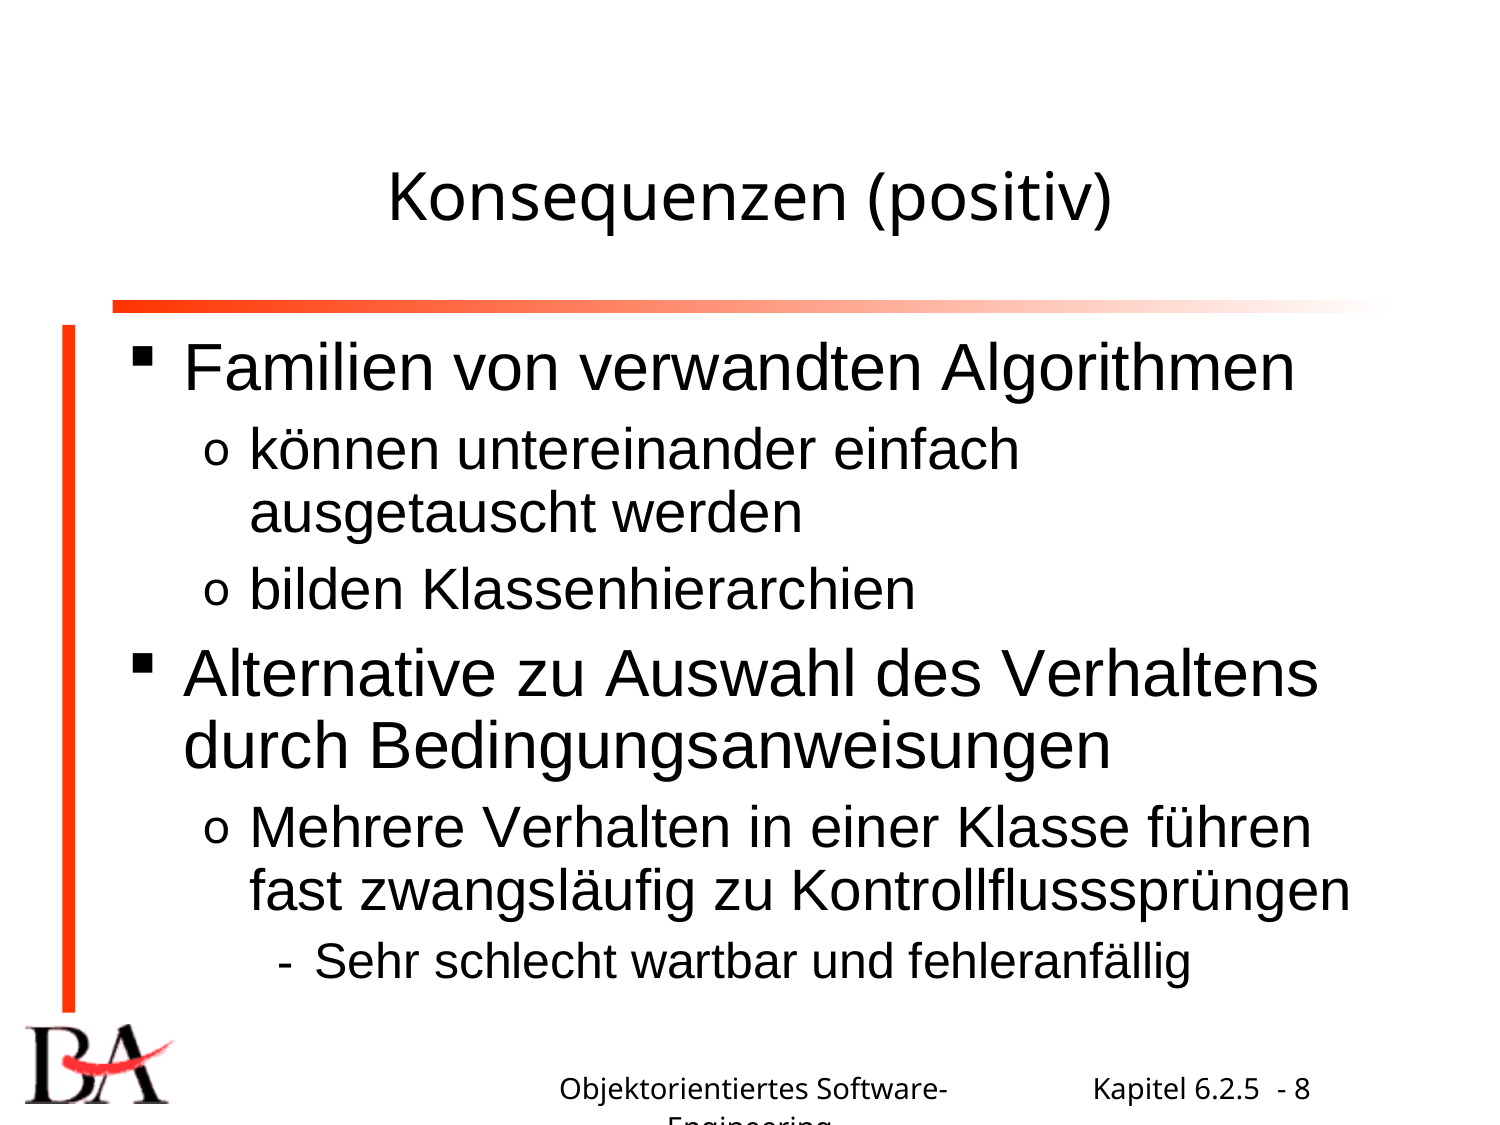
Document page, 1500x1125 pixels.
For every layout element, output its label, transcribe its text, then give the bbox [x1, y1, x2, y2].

picture [24, 1024, 175, 1104]
list Familien von verwandten Algorithmen können untereinander einfach ausgetauscht werden bilden Klassenhierarchien Alternative zu Auswahl des Verhaltens durch Bedingungsanweisungen Mehrere Verhalten in einer Klasse führen fast zwangsläufig zu Kontrollflusssprüngen Sehr schlecht wartbar und fehleranfällig [112, 324, 1388, 1051]
title Konsequenzen (positiv) [112, 99, 1388, 288]
